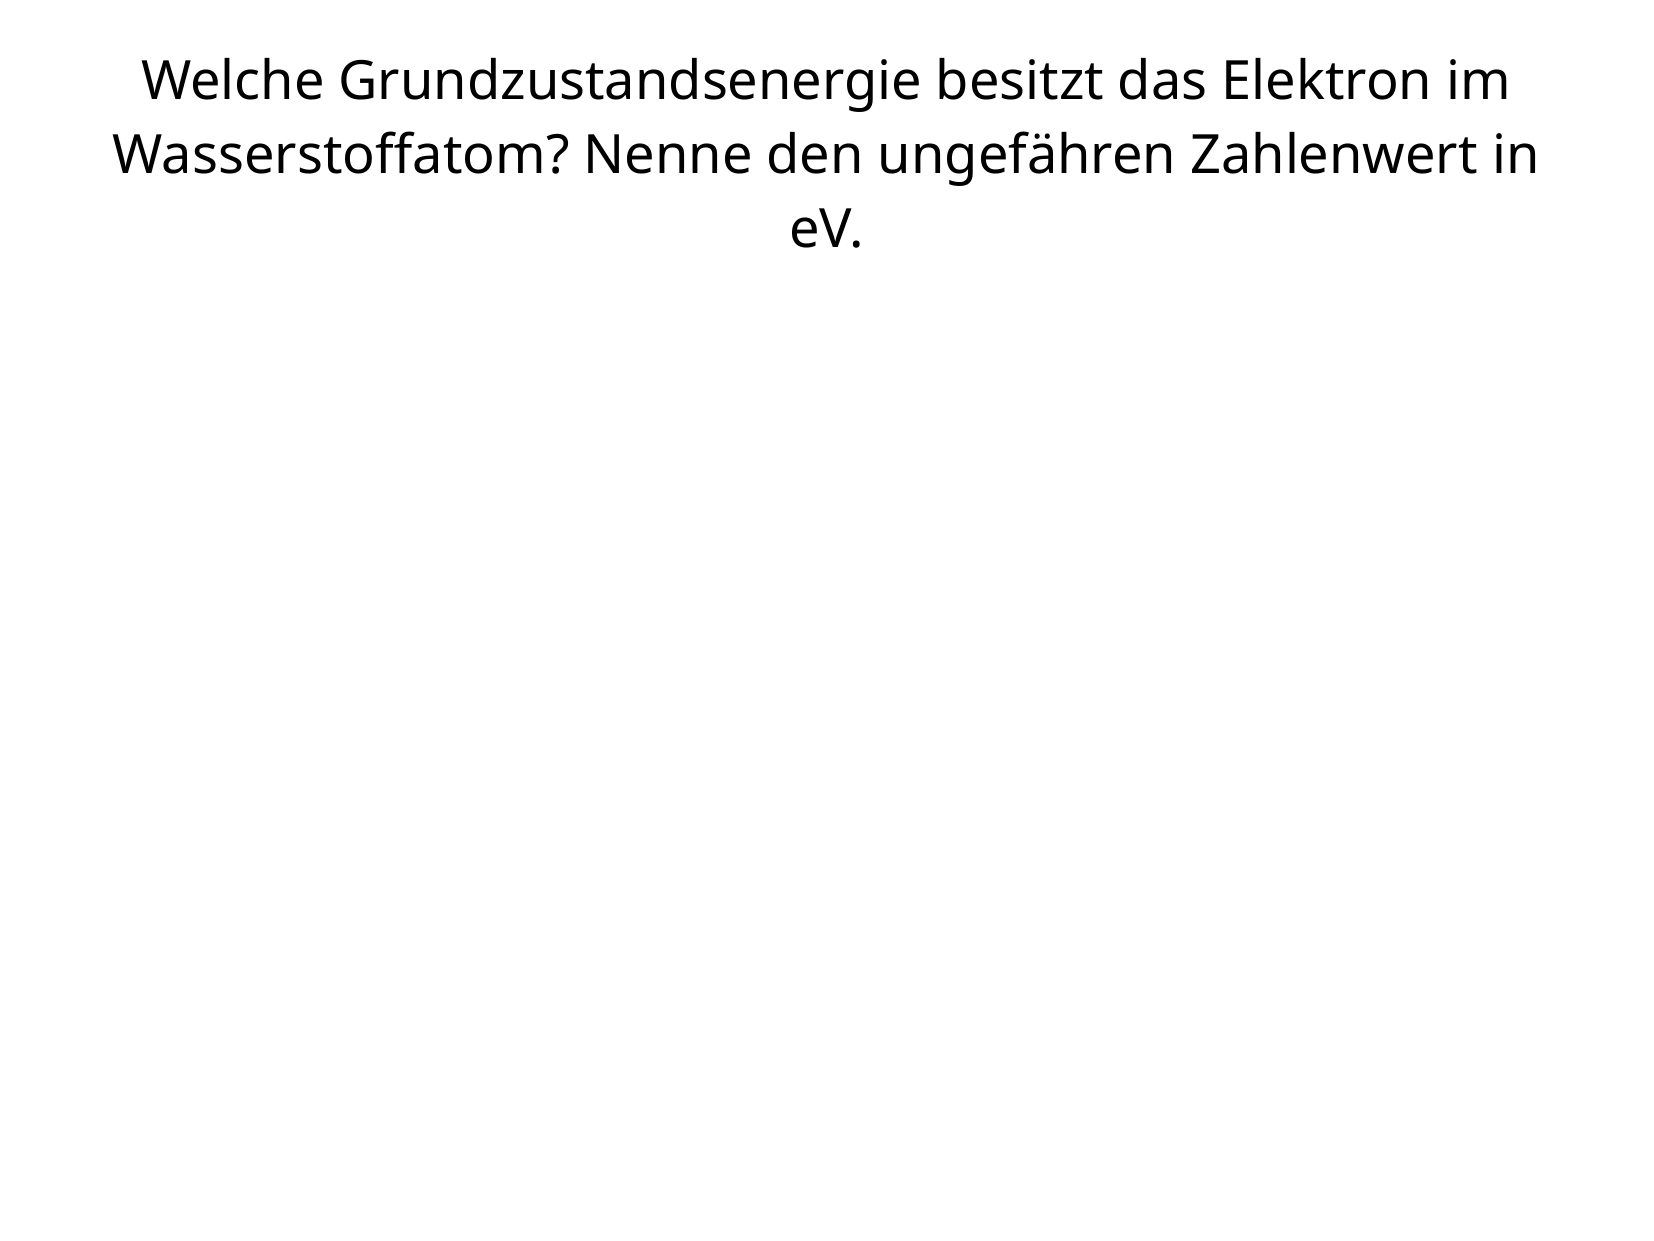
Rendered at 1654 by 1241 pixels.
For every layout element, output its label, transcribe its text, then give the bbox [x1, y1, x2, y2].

title Welche Grundzustandsenergie besitzt das Elektron im Wasserstoffatom? Nenne den ungefähren Zahlenwert in eV. [82, 49, 1571, 257]
